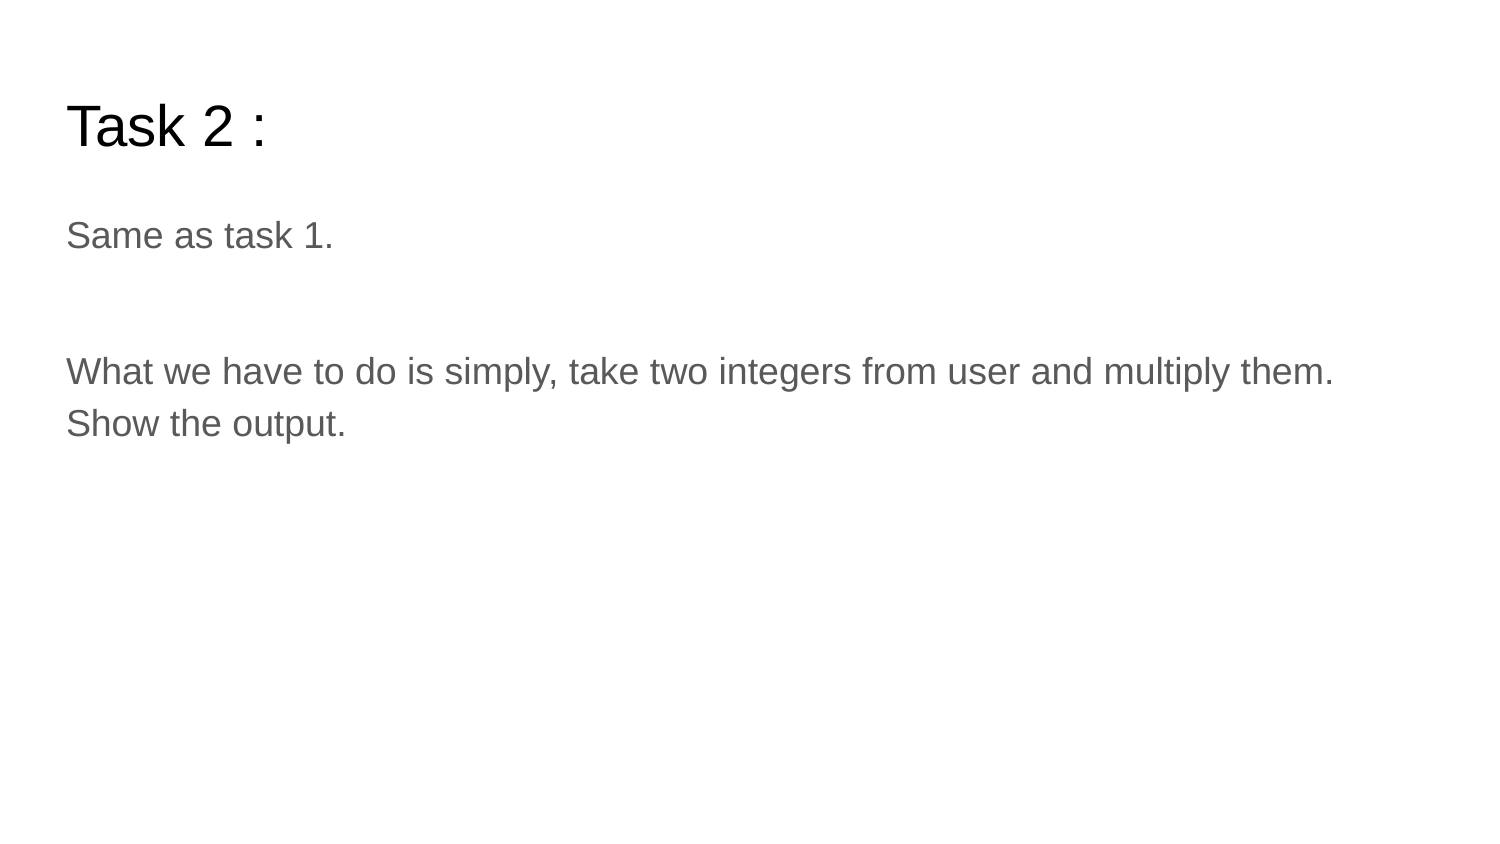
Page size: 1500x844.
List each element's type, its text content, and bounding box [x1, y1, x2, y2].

title Task 2 : [51, 72, 1449, 167]
list Same as task 1. What we have to do is simply, take two integers from user and multiply them. Show the output. [51, 189, 1449, 750]
